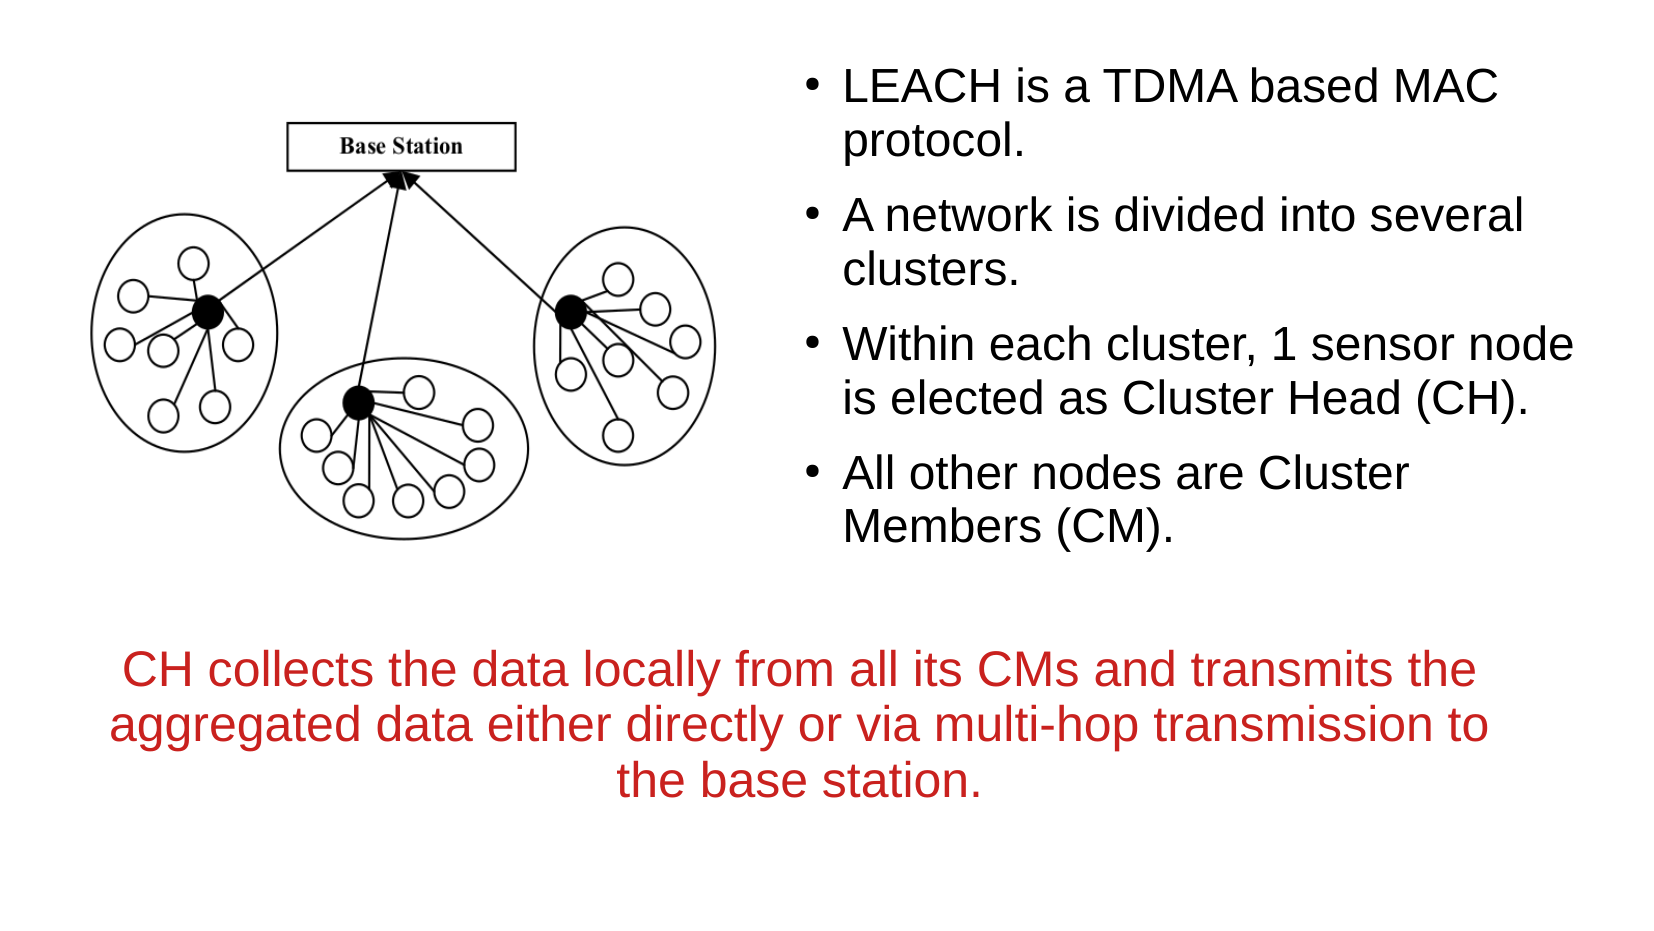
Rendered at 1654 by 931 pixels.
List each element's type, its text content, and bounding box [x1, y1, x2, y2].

list LEACH is a TDMA based MAC protocol. A network is divided into several clusters. Within each cluster, 1 sensor node is elected as Cluster Head (CH). All other nodes are Cluster Members (CM). [791, 59, 1607, 556]
text_box CH collects the data locally from all its CMs and transmits the aggregated data either directly or via multi-hop transmission to the base station. [94, 633, 1536, 851]
picture [47, 106, 745, 556]
